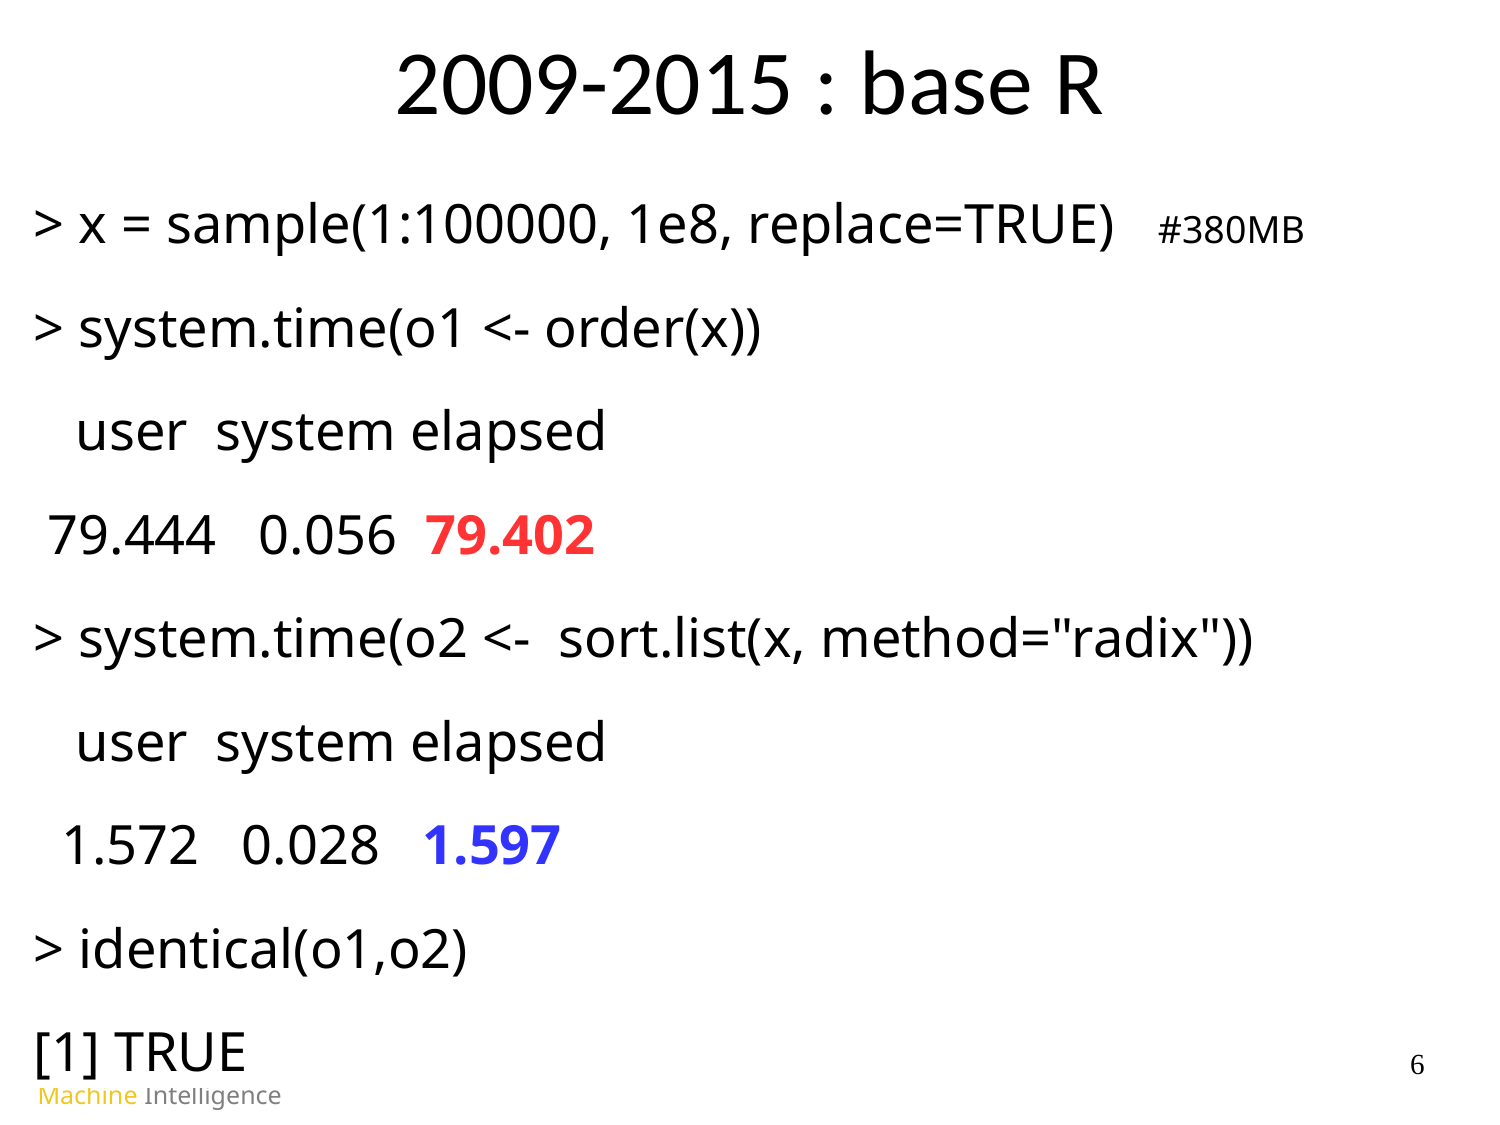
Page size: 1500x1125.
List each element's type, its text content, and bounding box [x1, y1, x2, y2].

list > x = sample(1:100000, 1e8, replace=TRUE) #380MB > system.time(o1 <- order(x)) user system elapsed 79.444 0.056 79.402 > system.time(o2 <- sort.list(x, method="radix")) user system elapsed 1.572 0.028 1.597 > identical(o1,o2) [1] TRUE [0, 185, 1486, 1049]
title 2009-2015 : base R [75, 0, 1426, 216]
